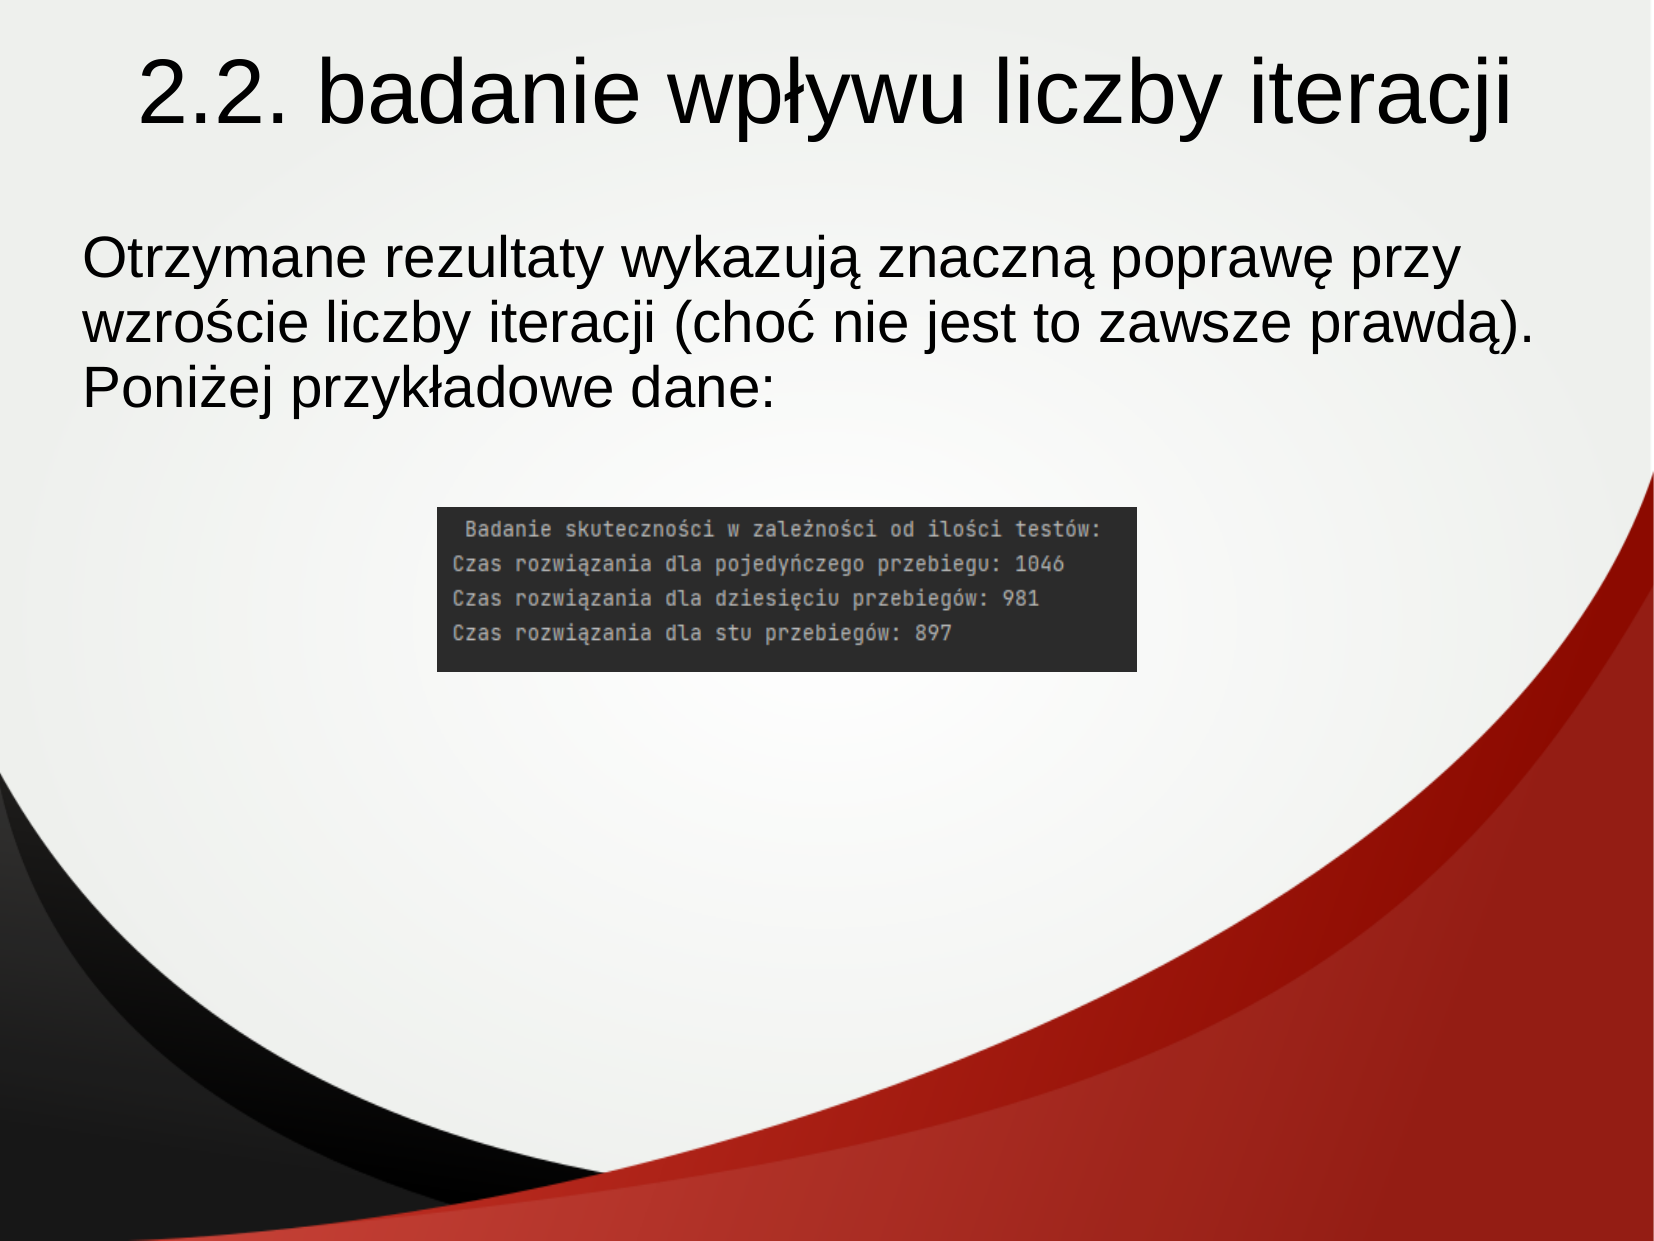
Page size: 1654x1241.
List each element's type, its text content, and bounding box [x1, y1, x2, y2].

list Otrzymane rezultaty wykazują znaczną poprawę przy wzroście liczby iteracji (choć nie jest to zawsze prawdą). Poniżej przykładowe dane: [82, 224, 1583, 886]
picture [0, 0, 1654, 1241]
title 2.2. badanie wpływu liczby iteracji [82, 0, 1571, 196]
